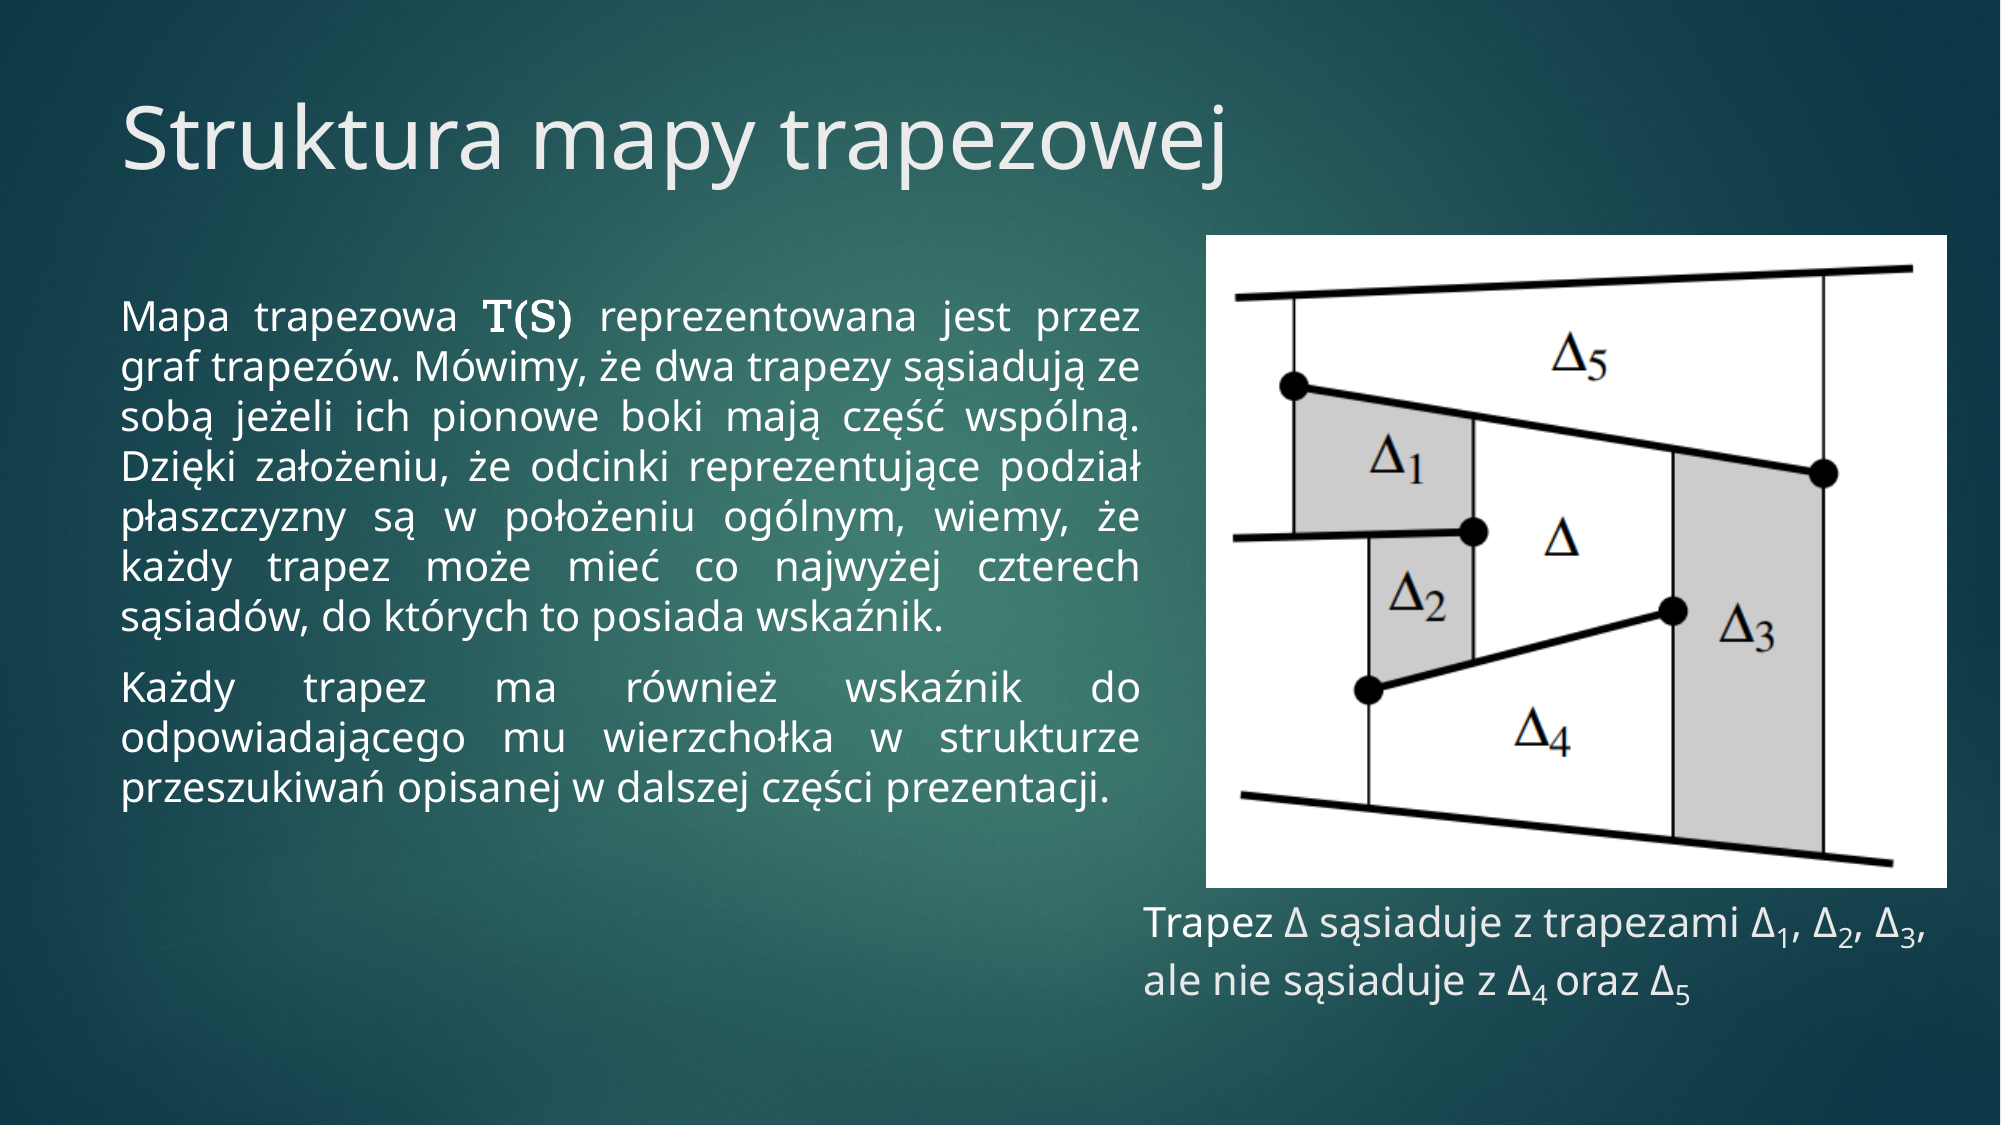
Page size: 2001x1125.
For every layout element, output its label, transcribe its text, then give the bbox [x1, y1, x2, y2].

picture [1206, 235, 1947, 888]
text_box Trapez Δ sąsiaduje z trapezami Δ1, Δ2, Δ3, ale nie sąsiaduje z Δ4 oraz Δ5 [1128, 888, 2000, 1005]
list Mapa trapezowa T(S) reprezentowana jest przez graf trapezów. Mówimy, że dwa trapezy sąsiadują ze sobą jeżeli ich pionowe boki mają część wspólną. Dzięki założeniu, że odcinki reprezentujące podział płaszczyzny są w położeniu ogólnym, wiemy, że każdy trapez może mieć co najwyżej czterech sąsiadów, do których to posiada wskaźnik. Każdy trapez ma również wskaźnik do odpowiadającego mu wierzchołka w strukturze przeszukiwań opisanej w dalszej części prezentacji. [105, 281, 1157, 889]
title Struktura mapy trapezowej [106, 74, 1649, 257]
